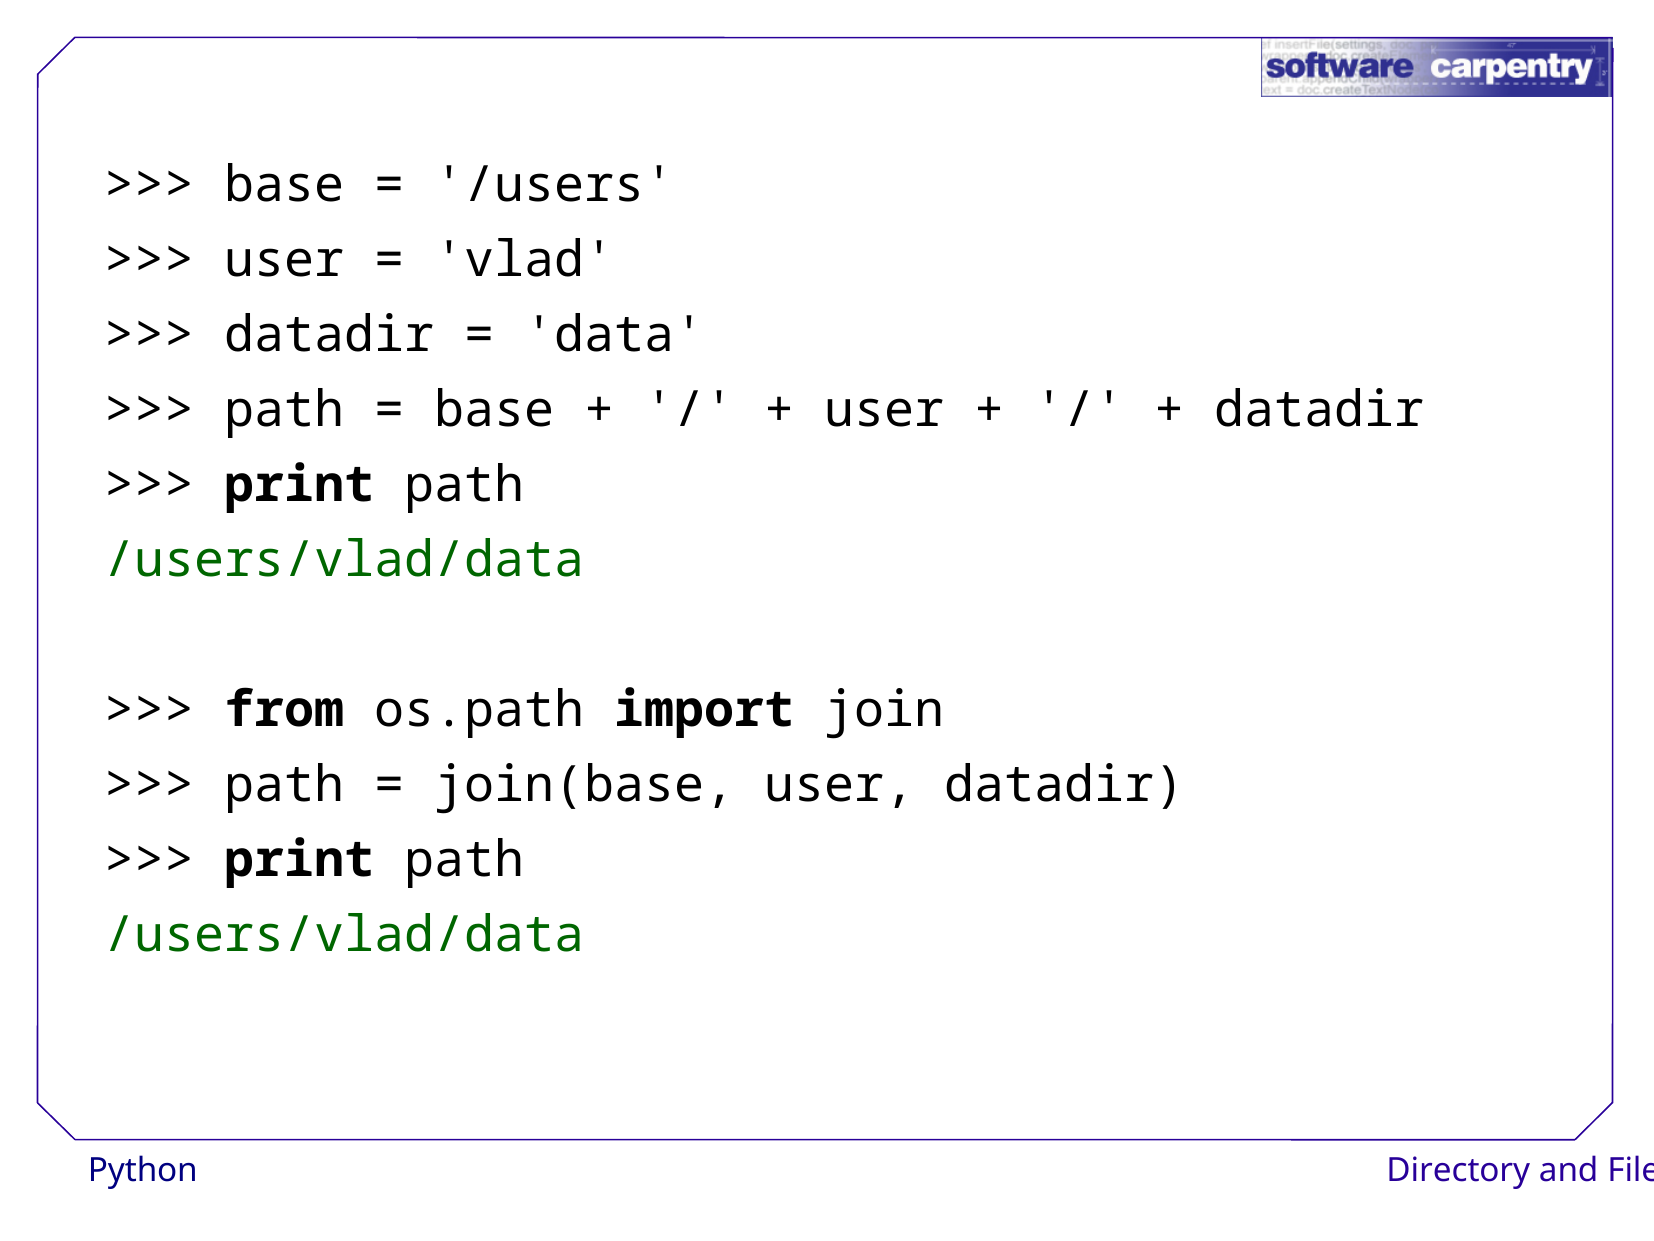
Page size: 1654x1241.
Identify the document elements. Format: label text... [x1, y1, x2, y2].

text_box >>> base = '/users' >>> user = 'vlad' >>> datadir = 'data' >>> path = base + '/' + user + '/' + datadir >>> print path /users/vlad/data >>> from os.path import join >>> path = join(base, user, datadir) >>> print path /users/vlad/data [89, 128, 1512, 1037]
picture [1261, 39, 1613, 97]
